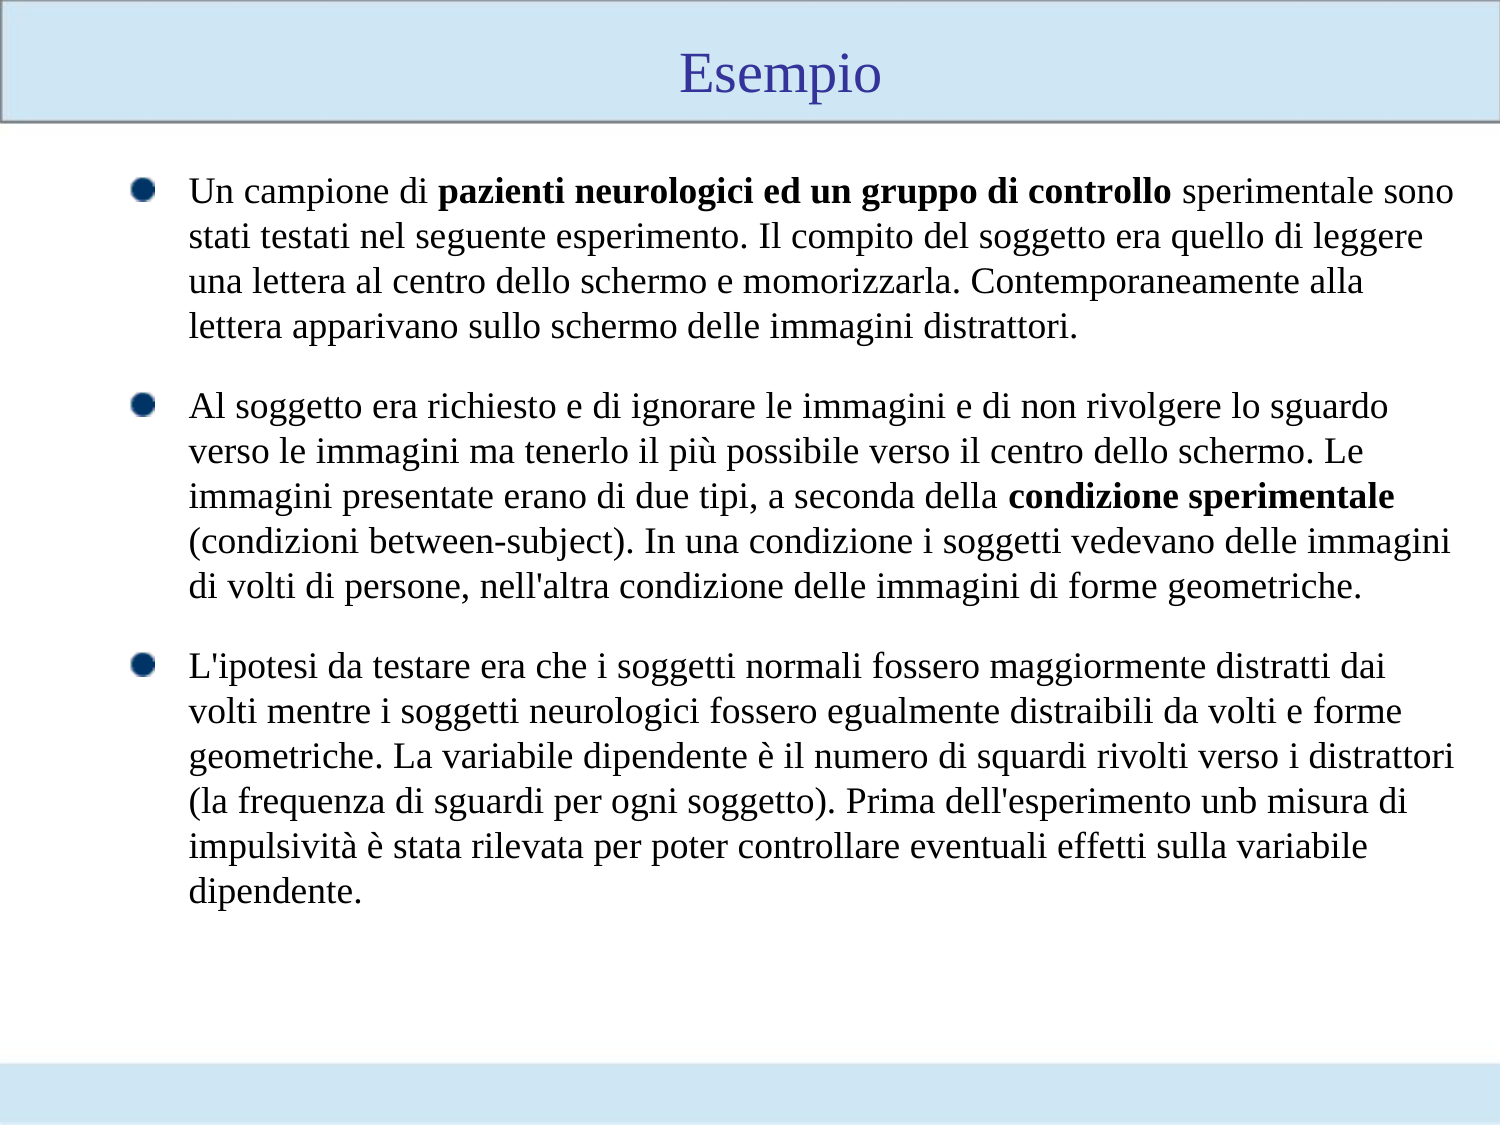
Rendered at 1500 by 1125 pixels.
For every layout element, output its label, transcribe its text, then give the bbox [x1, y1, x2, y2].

picture [0, 0, 1500, 1125]
text_box Un campione di pazienti neurologici ed un gruppo di controllo sperimentale sono stati testati nel seguente esperimento. Il compito del soggetto era quello di leggere una lettera al centro dello schermo e momorizzarla. Contemporaneamente alla lettera apparivano sullo schermo delle immagini distrattori. Al soggetto era richiesto e di ignorare le immagini e di non rivolgere lo sguardo verso le immagini ma tenerlo il più possibile verso il centro dello schermo. Le immagini presentate erano di due tipi, a seconda della condizione sperimentale (condizioni between-subject). In una condizione i soggetti vedevano delle immagini di volti di persone, nell'altra condizione delle immagini di forme geometriche. L'ipotesi da testare era che i soggetti normali fossero maggiormente distratti dai volti mentre i soggetti neurologici fossero egualmente distraibili da volti e forme geometriche. La variabile dipendente è il numero di squardi rivolti verso i distrattori (la frequenza di sguardi per ogni soggetto). Prima dell'esperimento unb misura di impulsività è stata rilevata per poter controllare eventuali effetti sulla variabile dipendente. [112, 157, 1476, 919]
title Esempio [249, 21, 1313, 117]
